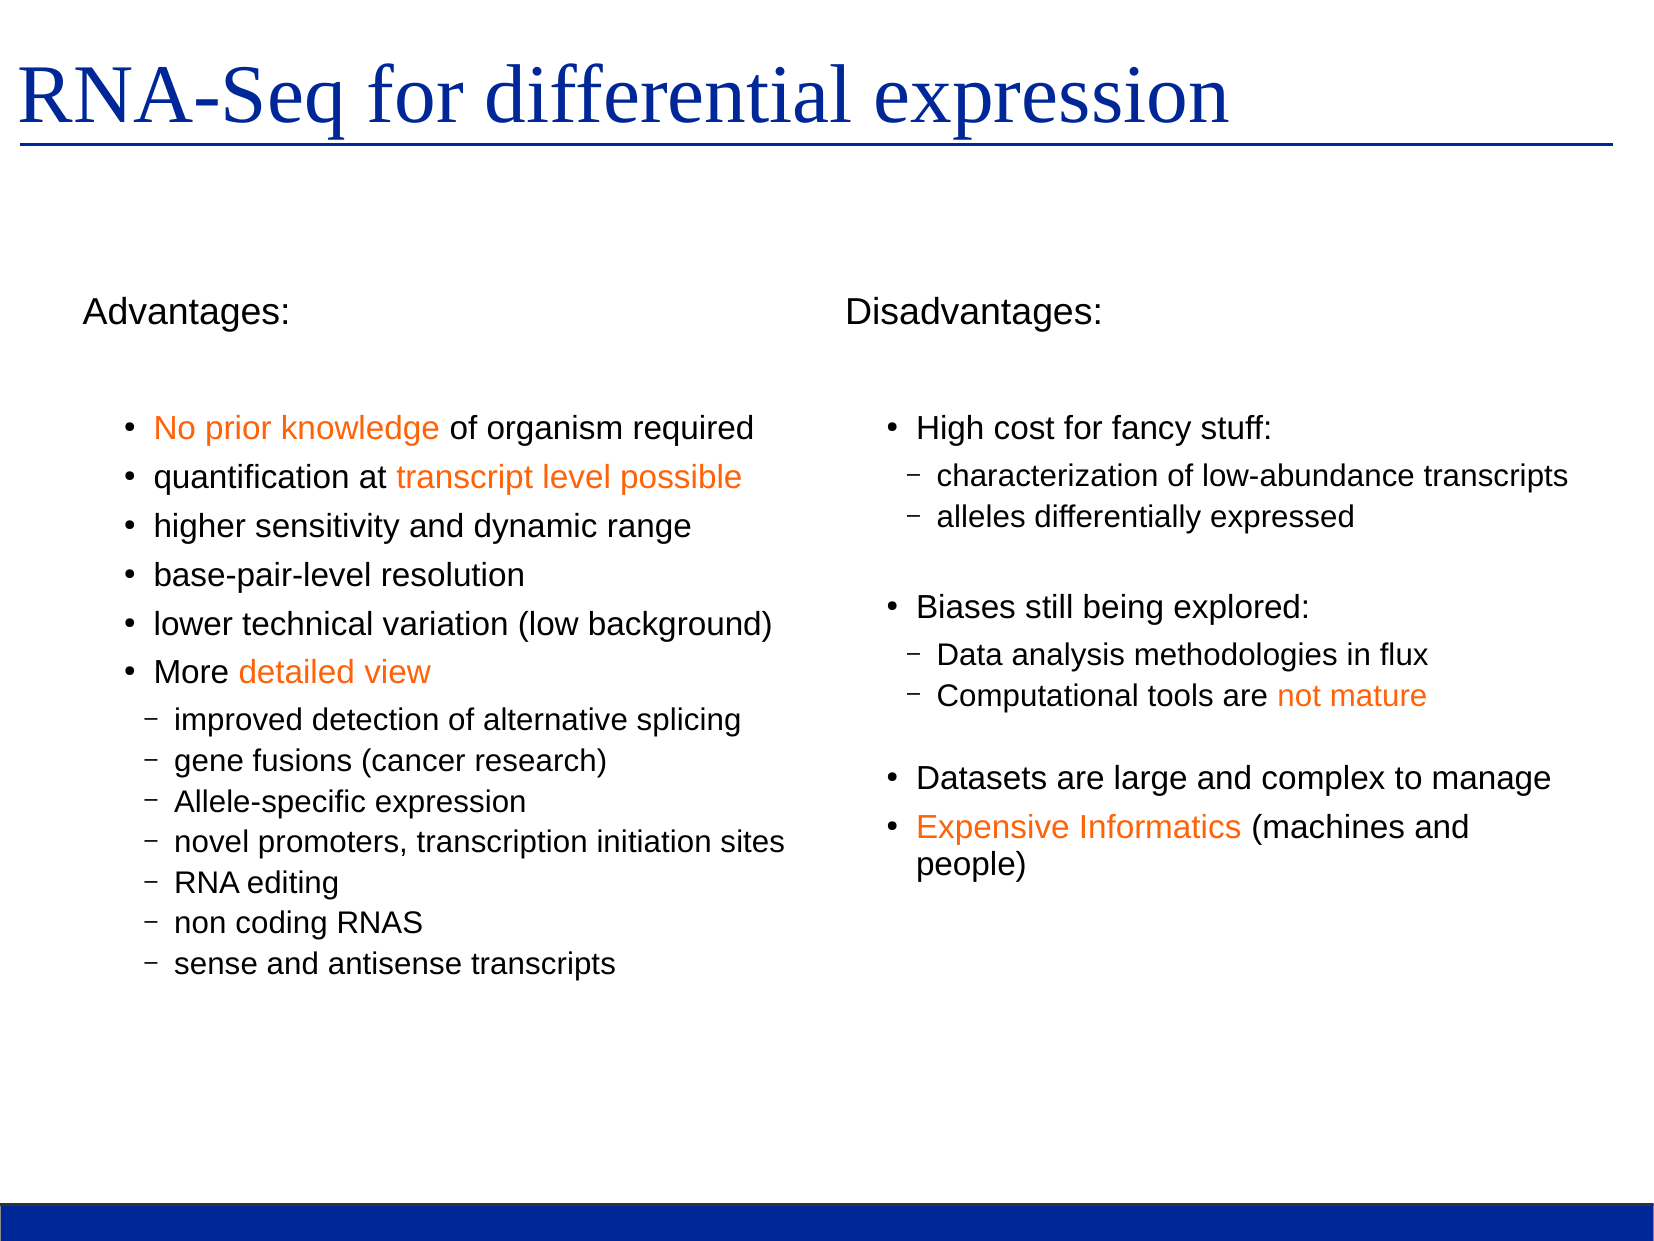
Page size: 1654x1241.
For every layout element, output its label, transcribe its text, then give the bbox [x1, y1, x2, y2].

list Advantages: No prior knowledge of organism required quantification at transcript level possible higher sensitivity and dynamic range base-pair-level resolution lower technical variation (low background) More detailed view improved detection of alternative splicing gene fusions (cancer research) Allele-specific expression novel promoters, transcription initiation sites RNA editing non coding RNAS sense and antisense transcripts [82, 290, 809, 1109]
list Disadvantages: High cost for fancy stuff: characterization of low-abundance transcripts alleles differentially expressed Biases still being explored: Data analysis methodologies in flux Computational tools are not mature Datasets are large and complex to manage Expensive Informatics (machines and people) [845, 290, 1572, 1109]
title RNA-Seq for differential expression [17, 0, 1589, 198]
